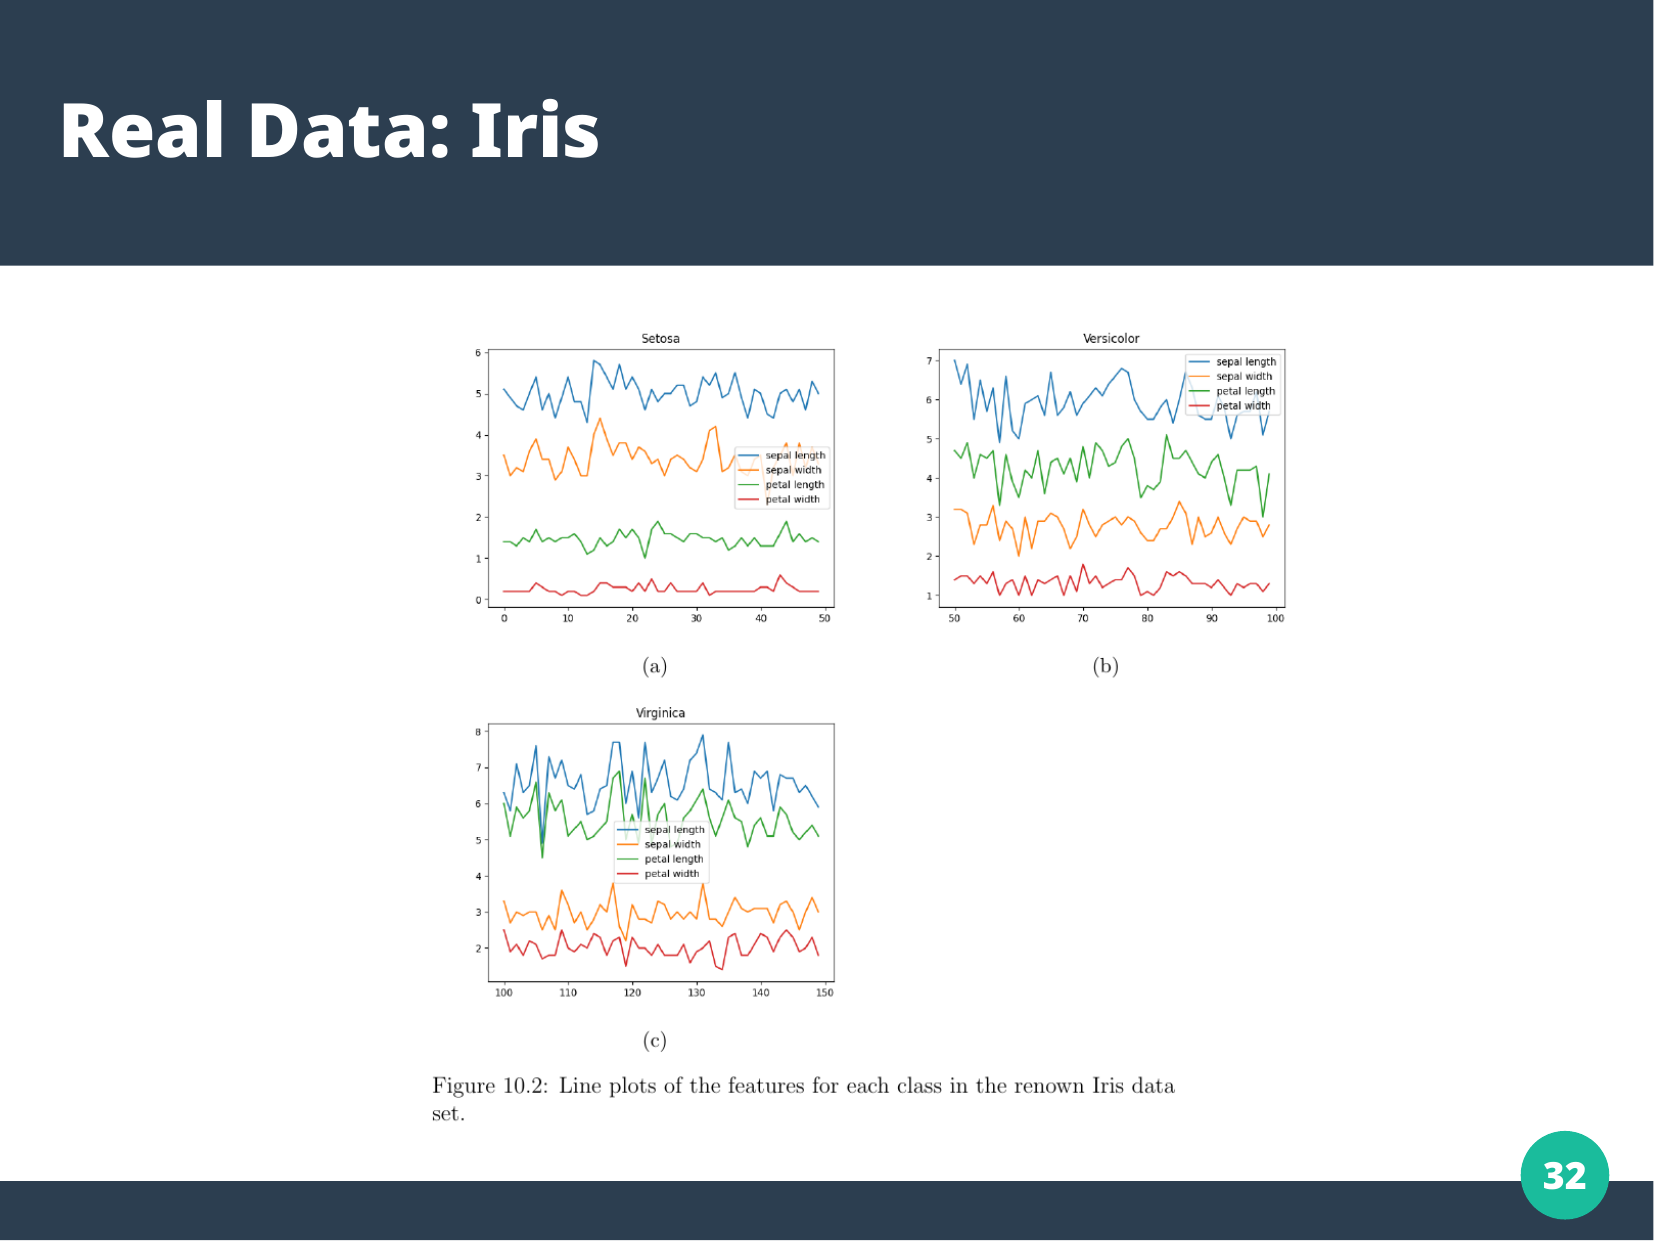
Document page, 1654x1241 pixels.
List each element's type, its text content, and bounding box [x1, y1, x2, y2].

title Real Data: Iris [59, 49, 1595, 207]
picture [390, 299, 1312, 1149]
